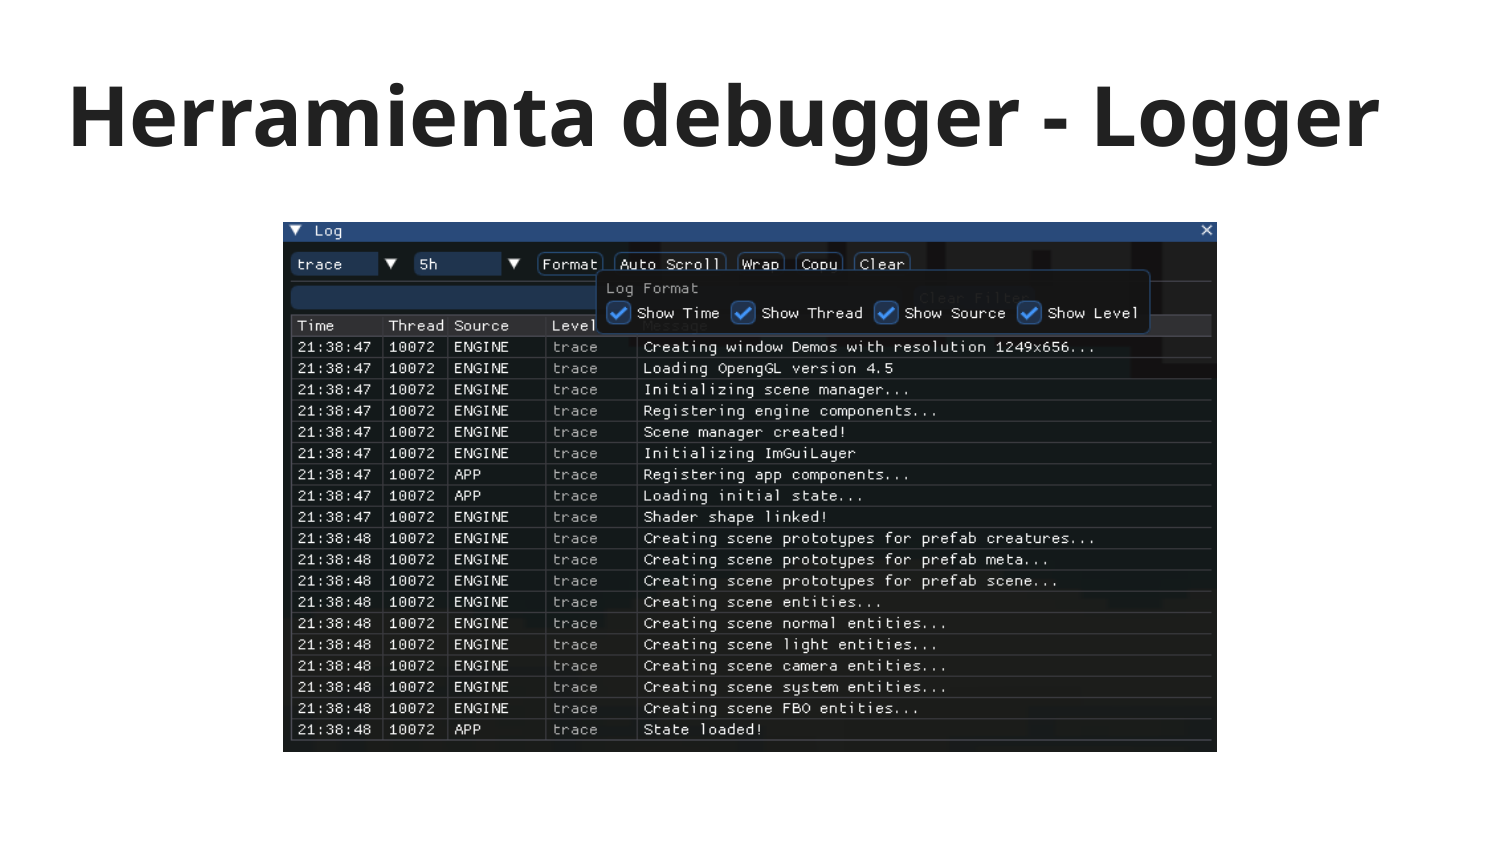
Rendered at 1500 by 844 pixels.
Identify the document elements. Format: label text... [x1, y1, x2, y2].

title Herramienta debugger - Logger [51, 48, 1449, 180]
picture [283, 222, 1217, 752]
